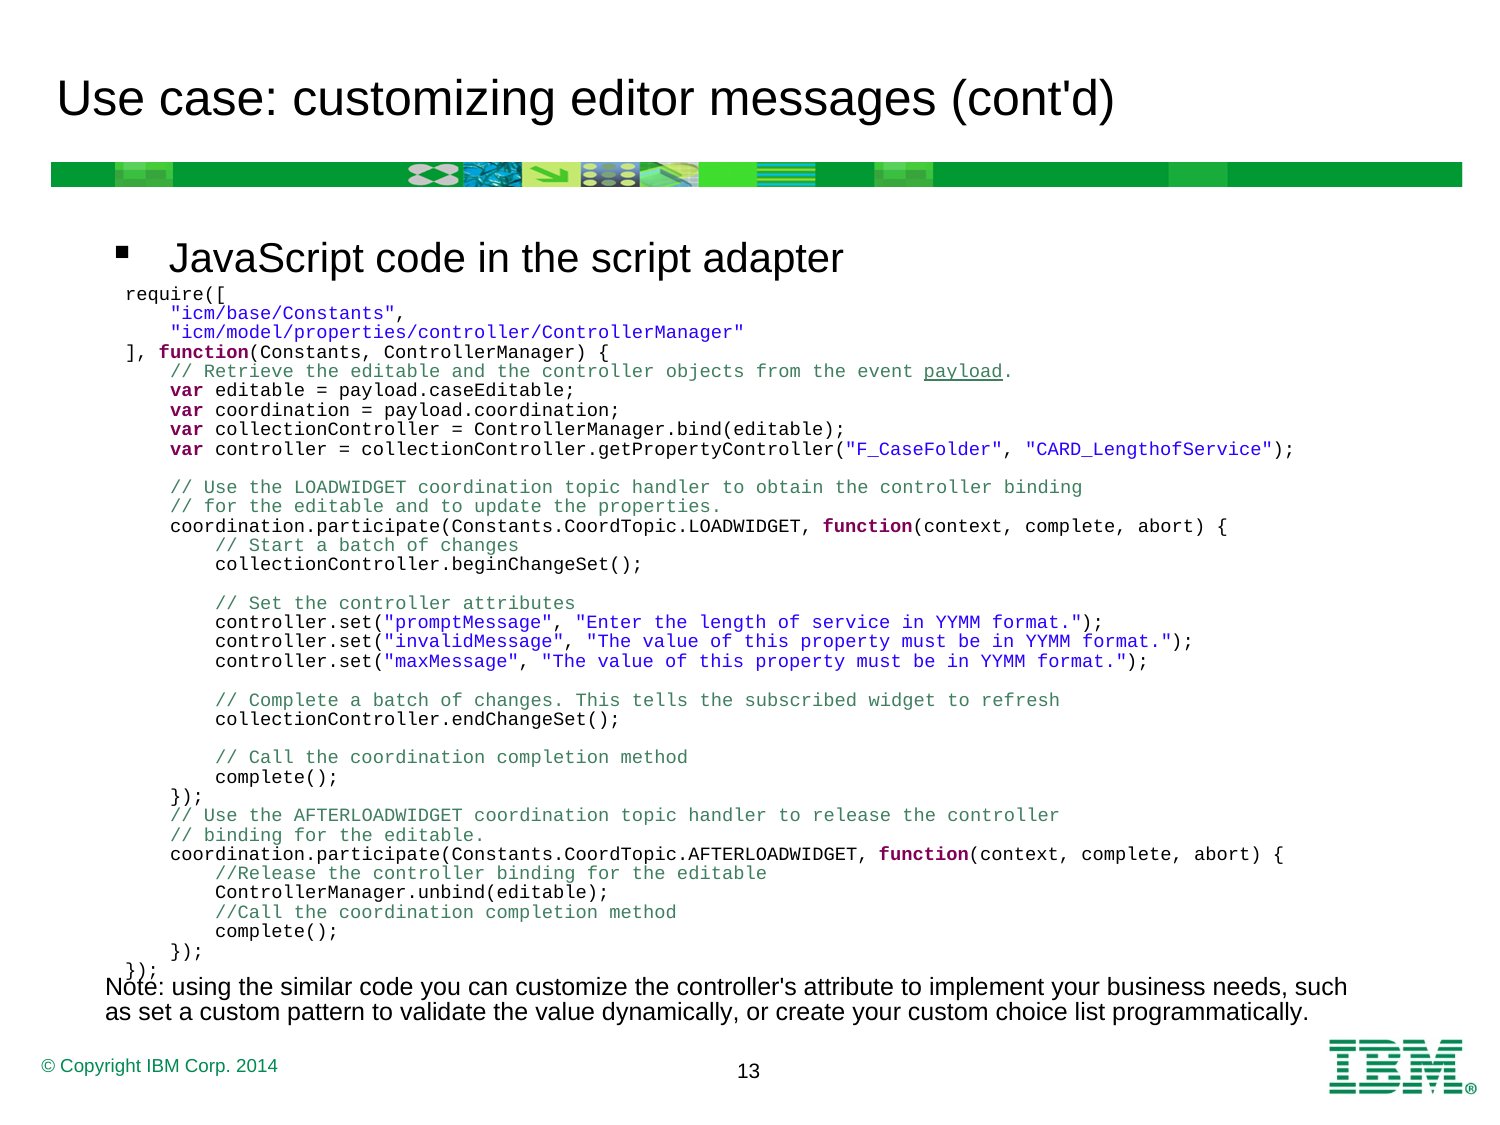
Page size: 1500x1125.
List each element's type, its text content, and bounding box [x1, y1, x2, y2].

text_box Note: using the similar code you can customize the controller's attribute to implement your business needs, such as set a custom pattern to validate the value dynamically, or create your custom choice list programmatically. [105, 975, 1366, 1054]
text_box require([ "icm/base/Constants", "icm/model/properties/controller/ControllerManager" ], function(Constants, ControllerManager) { // Retrieve the editable and the controller objects from the event payload. var editable = payload.caseEditable; var coordination = payload.coordination; var collectionController = ControllerManager.bind(editable); var controller = collectionController.getPropertyController("F_CaseFolder", "CARD_LengthofService"); // Use the LOADWIDGET coordination topic handler to obtain the controller binding // for the editable and to update the properties. coordination.participate(Constants.CoordTopic.LOADWIDGET, function(context, complete, abort) { // Start a batch of changes collectionController.beginChangeSet(); // Set the controller attributes controller.set("promptMessage", "Enter the length of service in YYMM format."); controller.set("invalidMessage", "The value of this property must be in YYMM format."); controller.set("maxMessage", "The value of this property must be in YYMM format."); // Complete a batch of changes. This tells the subscribed widget to refresh collectionController.endChangeSet(); // Call the coordination completion method complete(); }); // Use the AFTERLOADWIDGET coordination topic handler to release the controller // binding for the editable. coordination.participate(Constants.CoordTopic.AFTERLOADWIDGET, function(context, complete, abort) { //Release the controller binding for the editable ControllerManager.unbind(editable); //Call the coordination completion method complete(); }); }); [124, 285, 1426, 950]
title Use case: customizing editor messages (cont'd) [41, 31, 1500, 165]
picture [50, 165, 1463, 189]
picture [1327, 1037, 1479, 1096]
list JavaScript code in the script adapter [41, 224, 1438, 975]
